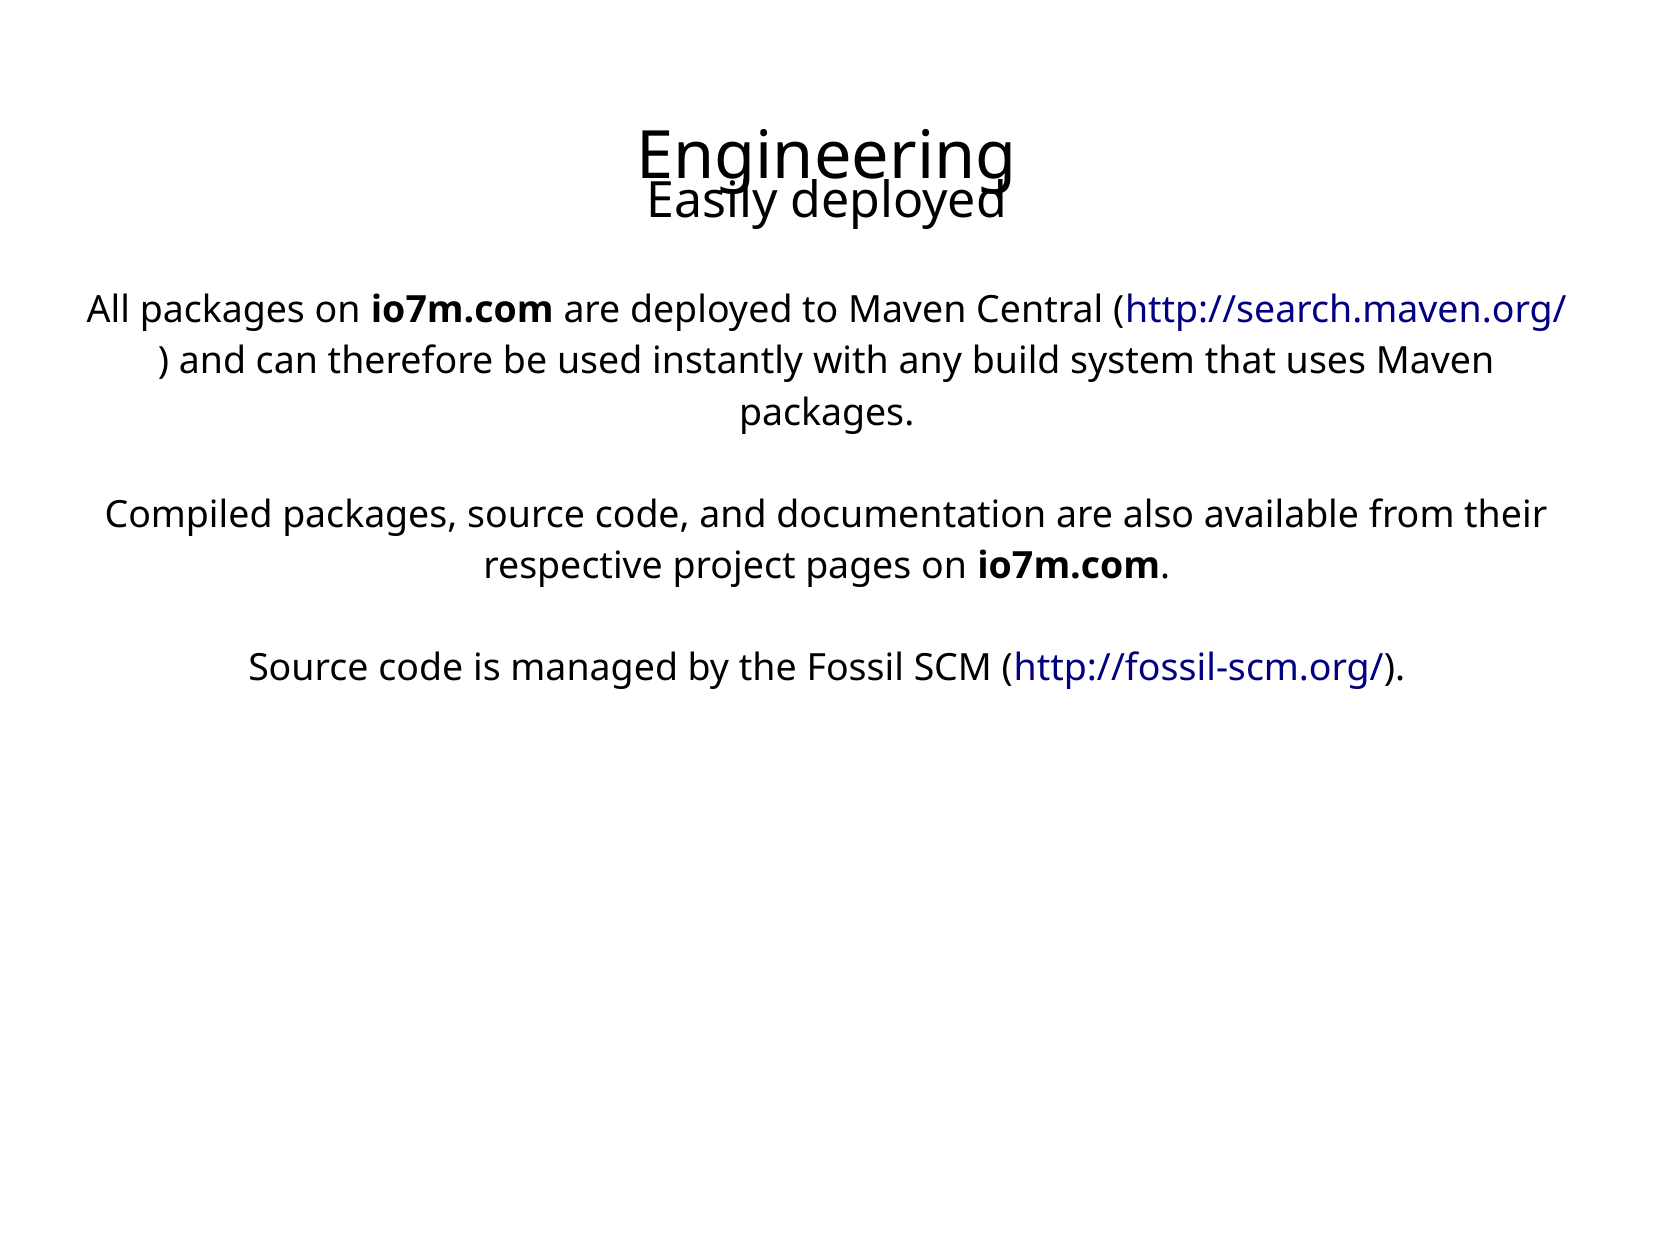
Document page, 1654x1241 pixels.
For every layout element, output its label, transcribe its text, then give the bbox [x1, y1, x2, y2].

subtitle Easily deployed All packages on io7m.com are deployed to Maven Central (http://search.maven.org/) and can therefore be used instantly with any build system that uses Maven packages. Compiled packages, source code, and documentation are also available from their respective project pages on io7m.com. Source code is managed by the Fossil SCM (http://fossil-scm.org/). [82, 49, 1571, 1010]
